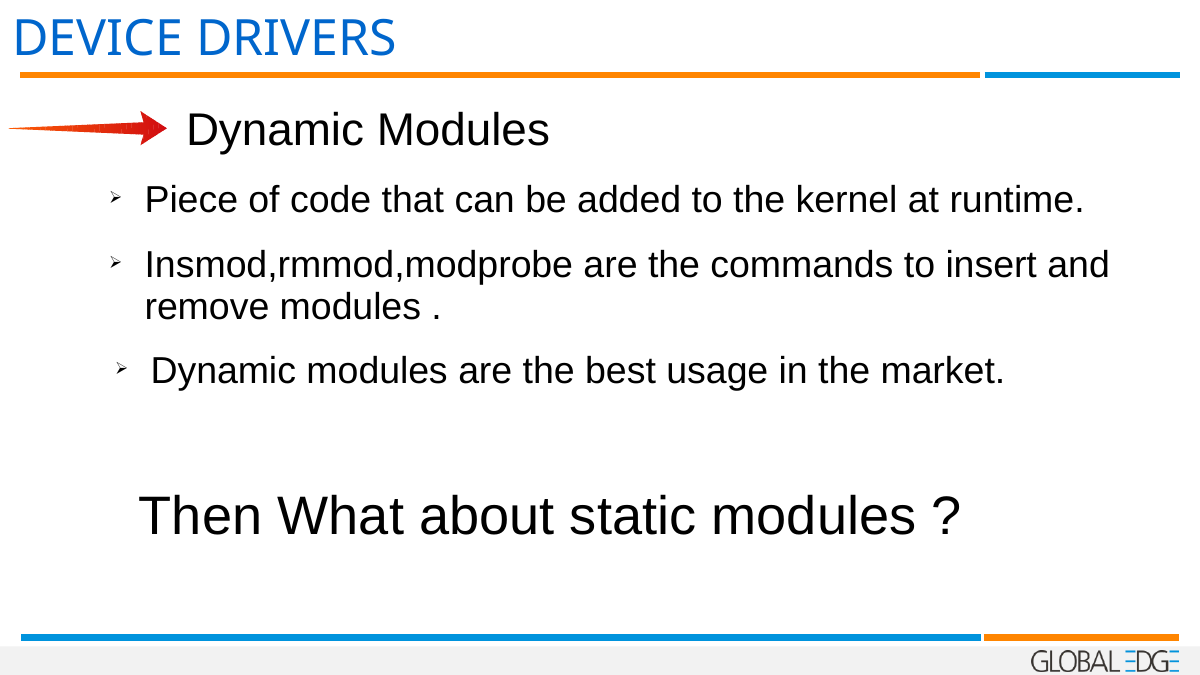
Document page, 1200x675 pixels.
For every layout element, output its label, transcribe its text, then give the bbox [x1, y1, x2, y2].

text_box Insmod,rmmod,modprobe are the commands to insert and remove modules . [94, 236, 1128, 336]
text_box Piece of code that can be added to the kernel at runtime. [94, 171, 1140, 229]
text_box Then What about static modules ? [124, 478, 1123, 554]
picture [1031, 650, 1179, 672]
text_box Dynamic Modules [171, 96, 1069, 163]
picture [5, 108, 170, 148]
title DEVICE DRIVERS [12, 6, 1088, 66]
text_box Dynamic modules are the best usage in the market. [100, 342, 1128, 400]
